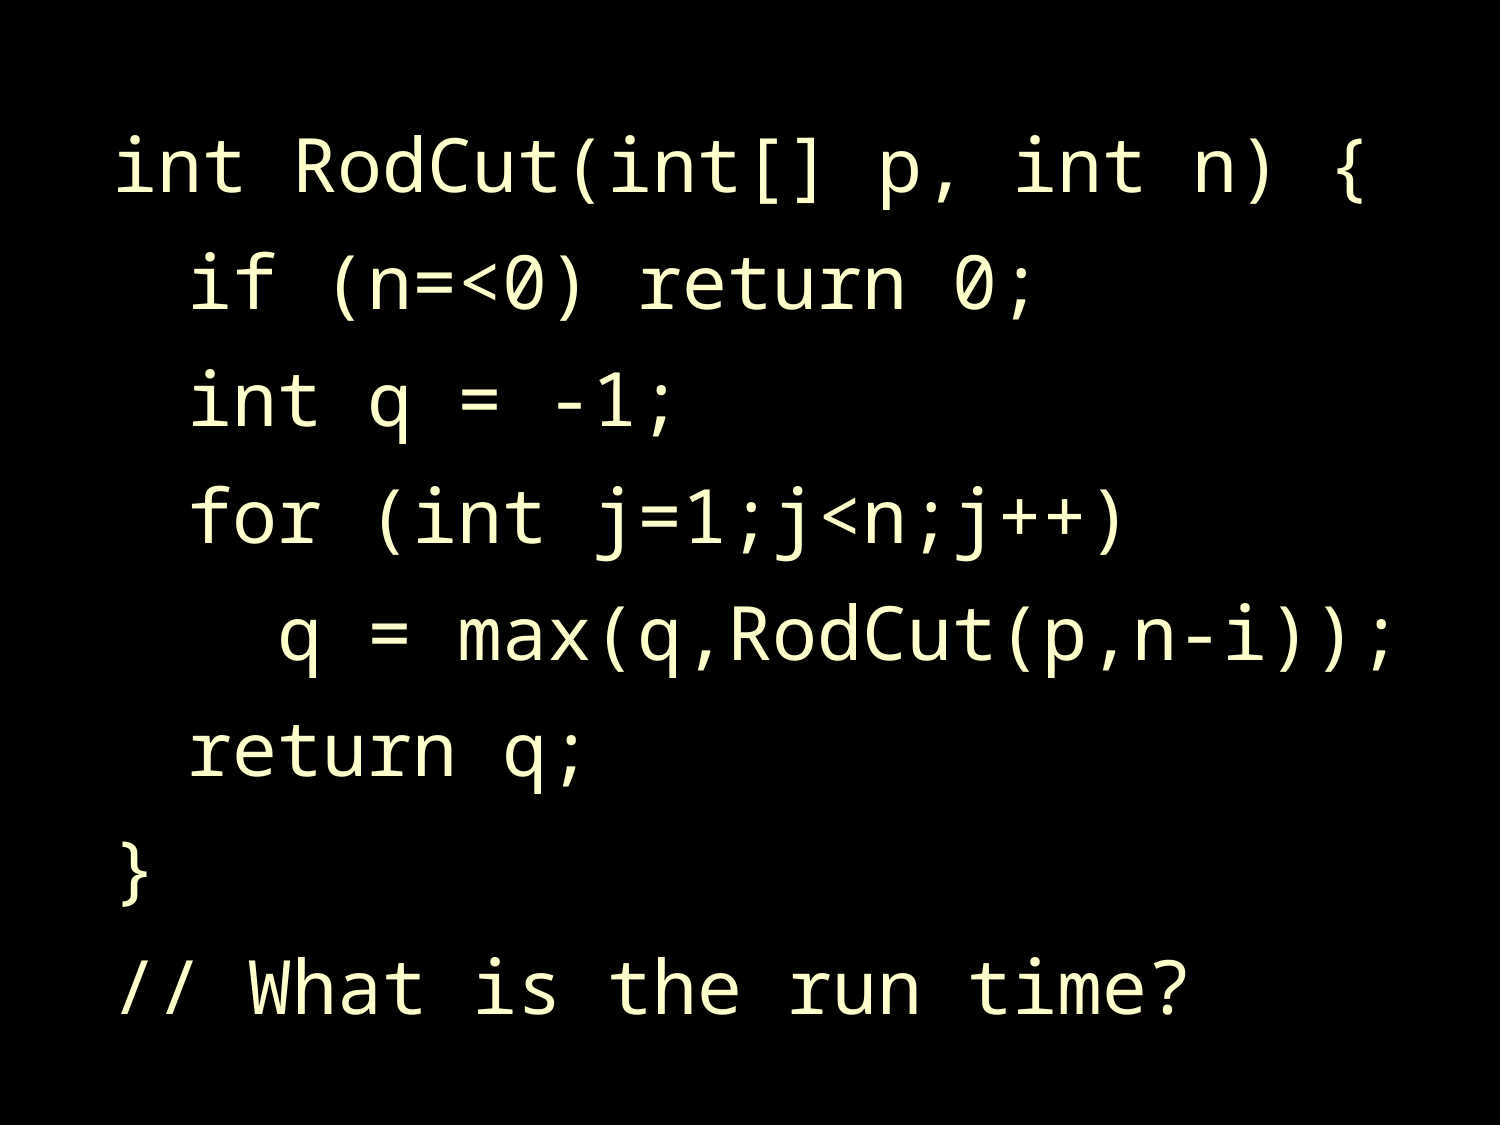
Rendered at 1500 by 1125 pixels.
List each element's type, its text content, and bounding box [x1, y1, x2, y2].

list int RodCut(int[] p, int n) { if (n=<0) return 0; int q = -1; for (int j=1;j<n;j++) q = max(q,RodCut(p,n-i)); return q; } // What is the run time? [112, 112, 1426, 1011]
